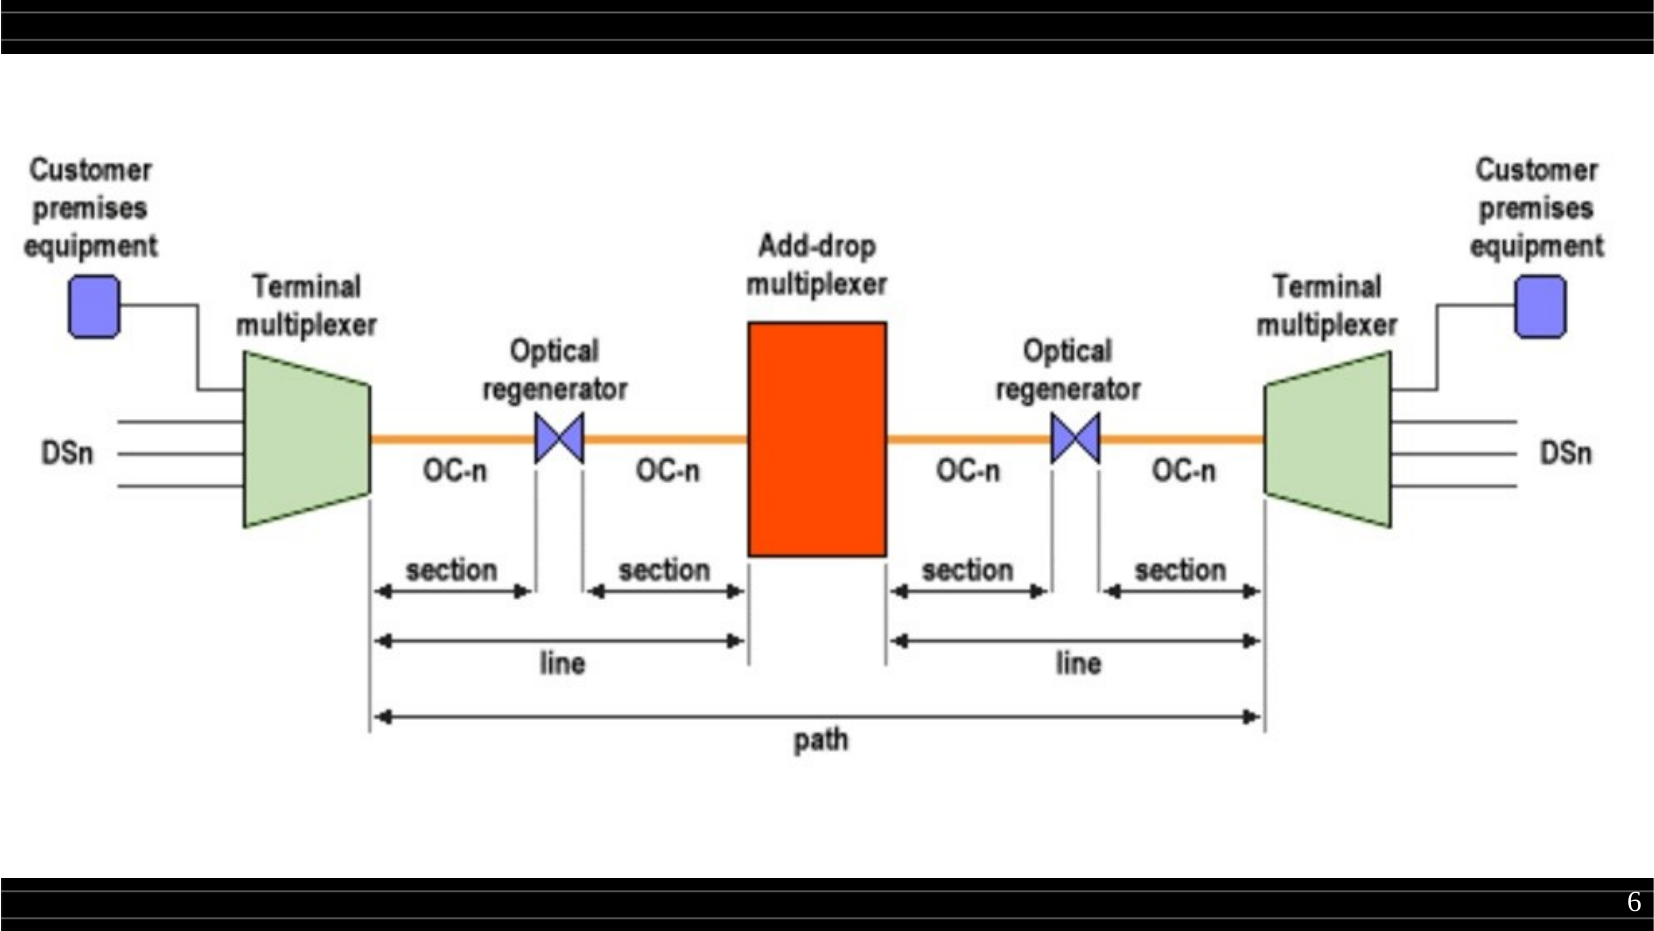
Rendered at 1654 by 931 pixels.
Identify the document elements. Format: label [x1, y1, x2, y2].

picture [1, 878, 1654, 931]
picture [0, 141, 1633, 780]
picture [1, 0, 1654, 54]
